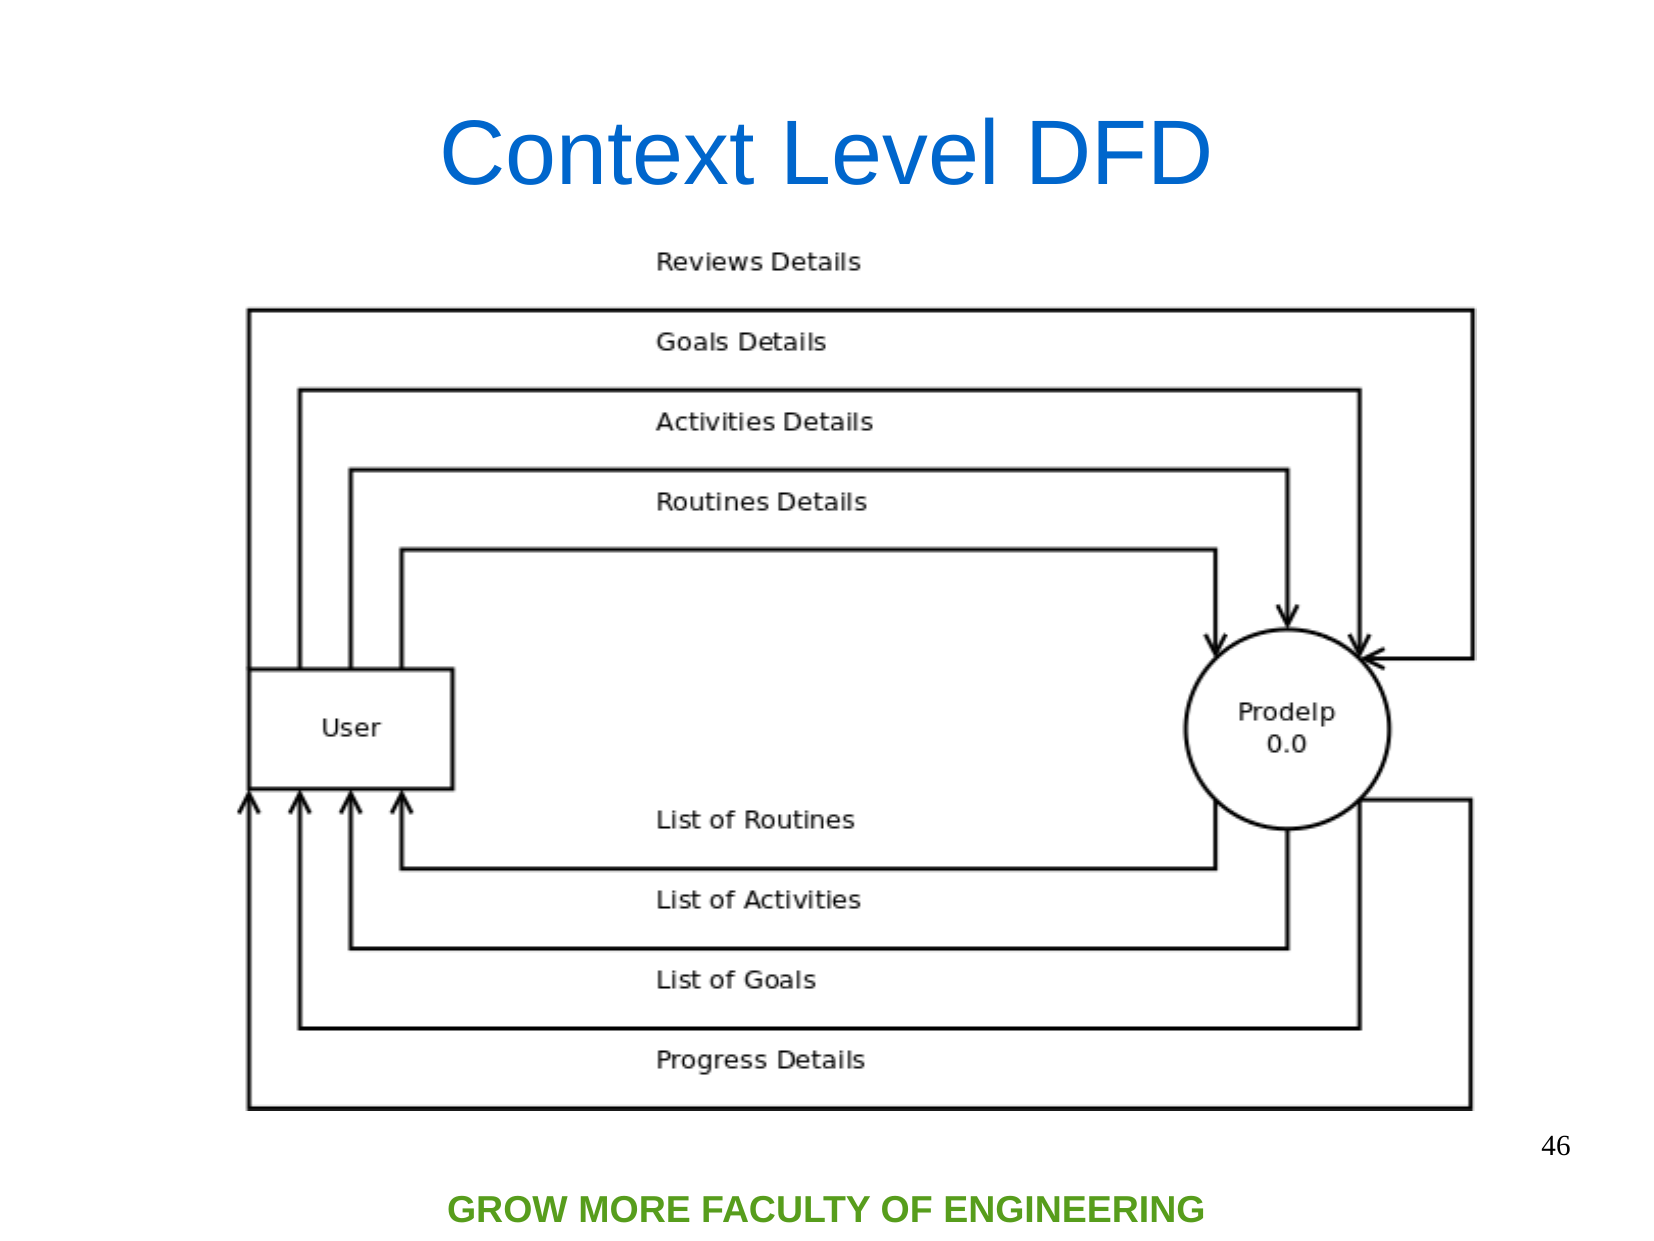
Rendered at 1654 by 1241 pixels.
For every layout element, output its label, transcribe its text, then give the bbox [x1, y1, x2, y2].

picture [236, 247, 1477, 1111]
title Context Level DFD [82, 49, 1571, 257]
